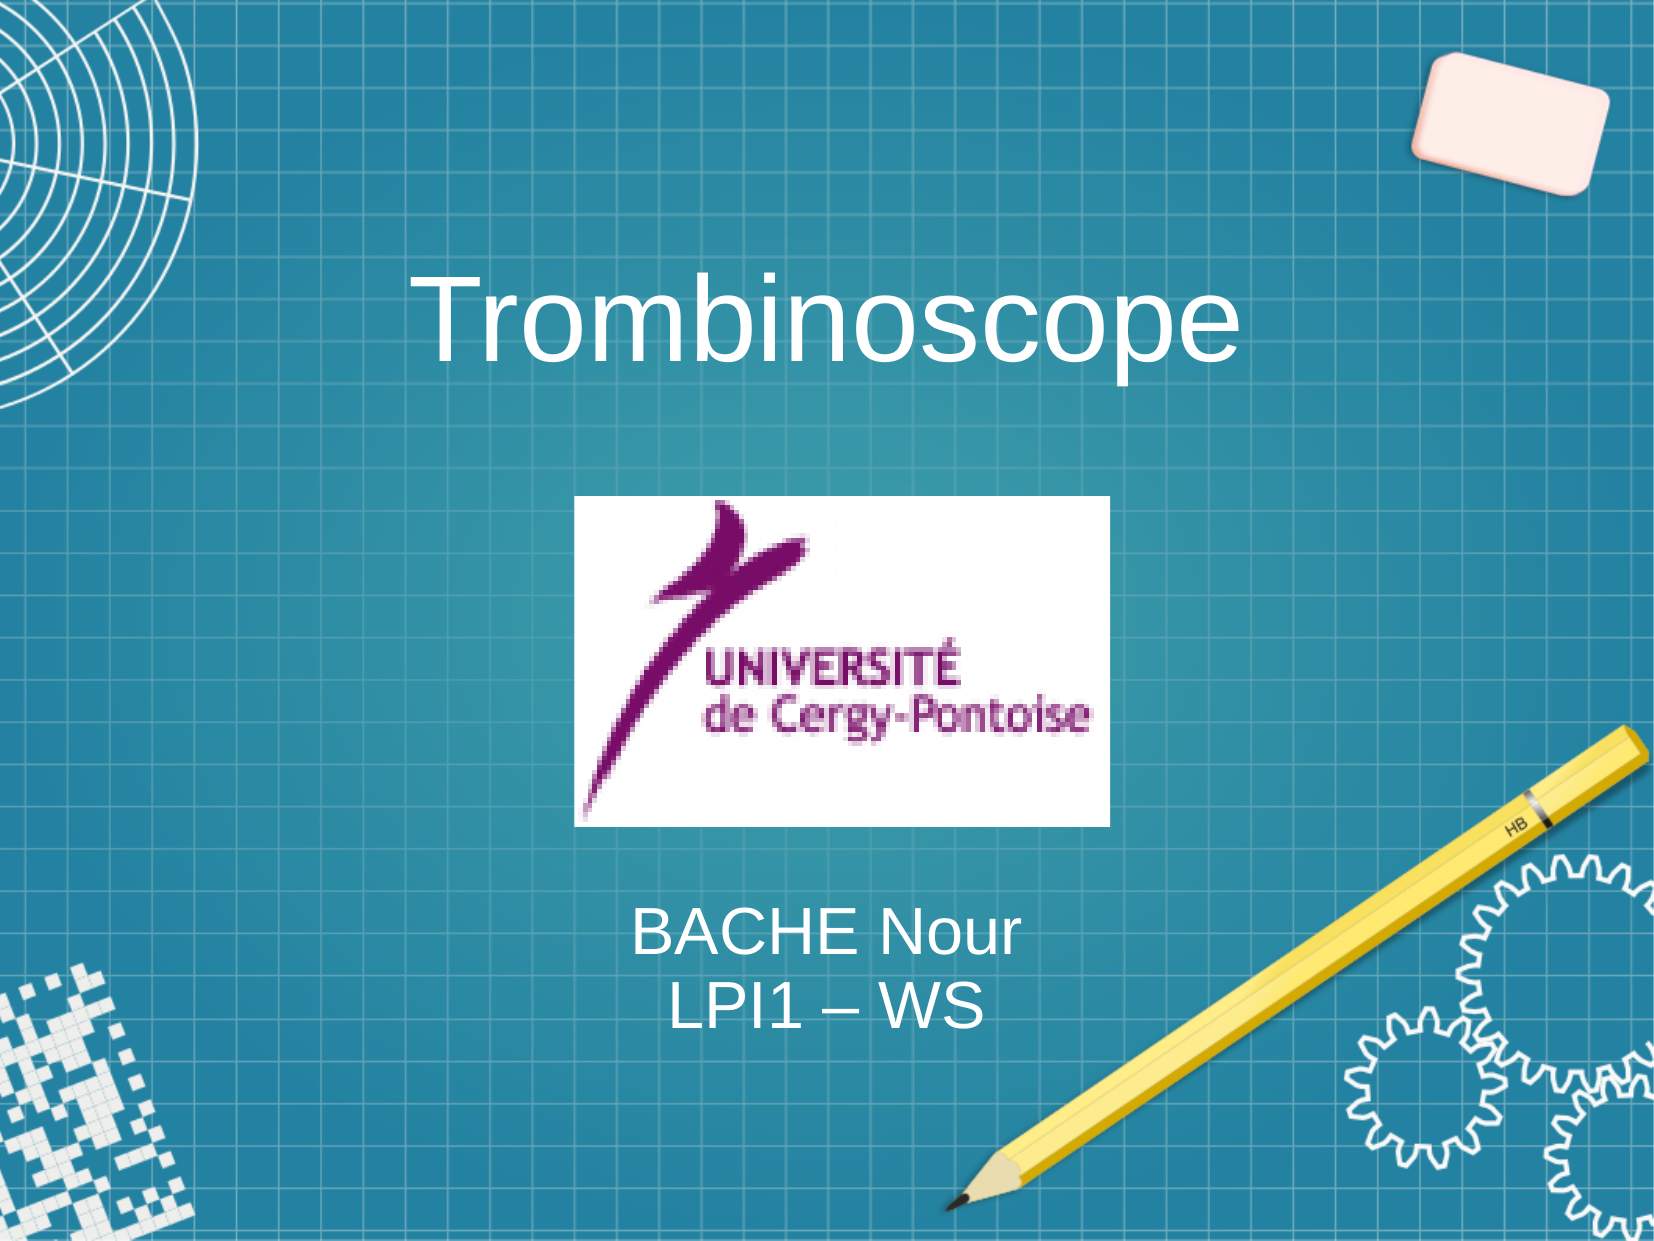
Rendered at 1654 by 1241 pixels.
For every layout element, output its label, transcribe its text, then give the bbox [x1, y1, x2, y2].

picture [0, 0, 1654, 1241]
title Trombinoscope [82, 177, 1571, 461]
subtitle BACHE Nour LPI1 – WS [82, 814, 1571, 1123]
